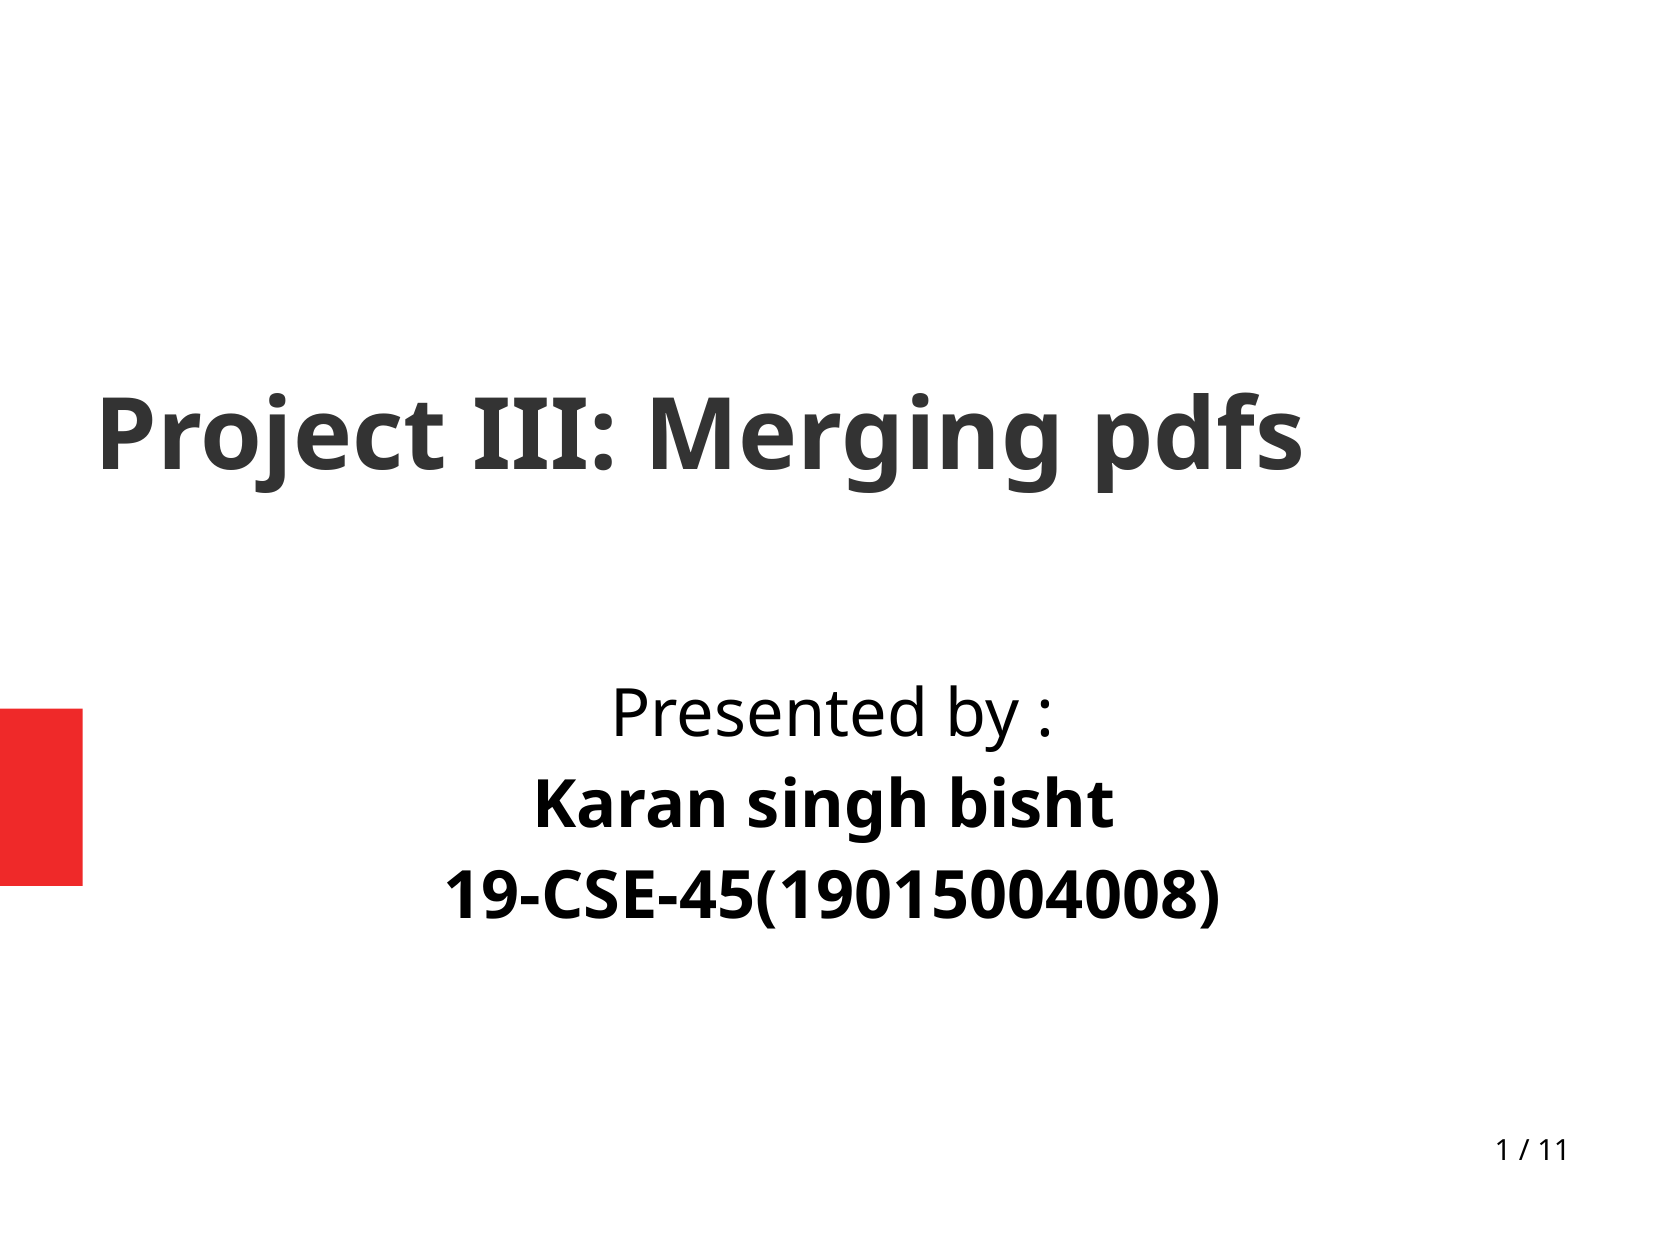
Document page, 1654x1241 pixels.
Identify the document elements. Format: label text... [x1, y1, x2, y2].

subtitle Presented by : Karan singh bisht 19-CSE-45(19015004008) [129, 685, 1536, 919]
title Project III: Merging pdfs [94, 294, 1501, 567]
